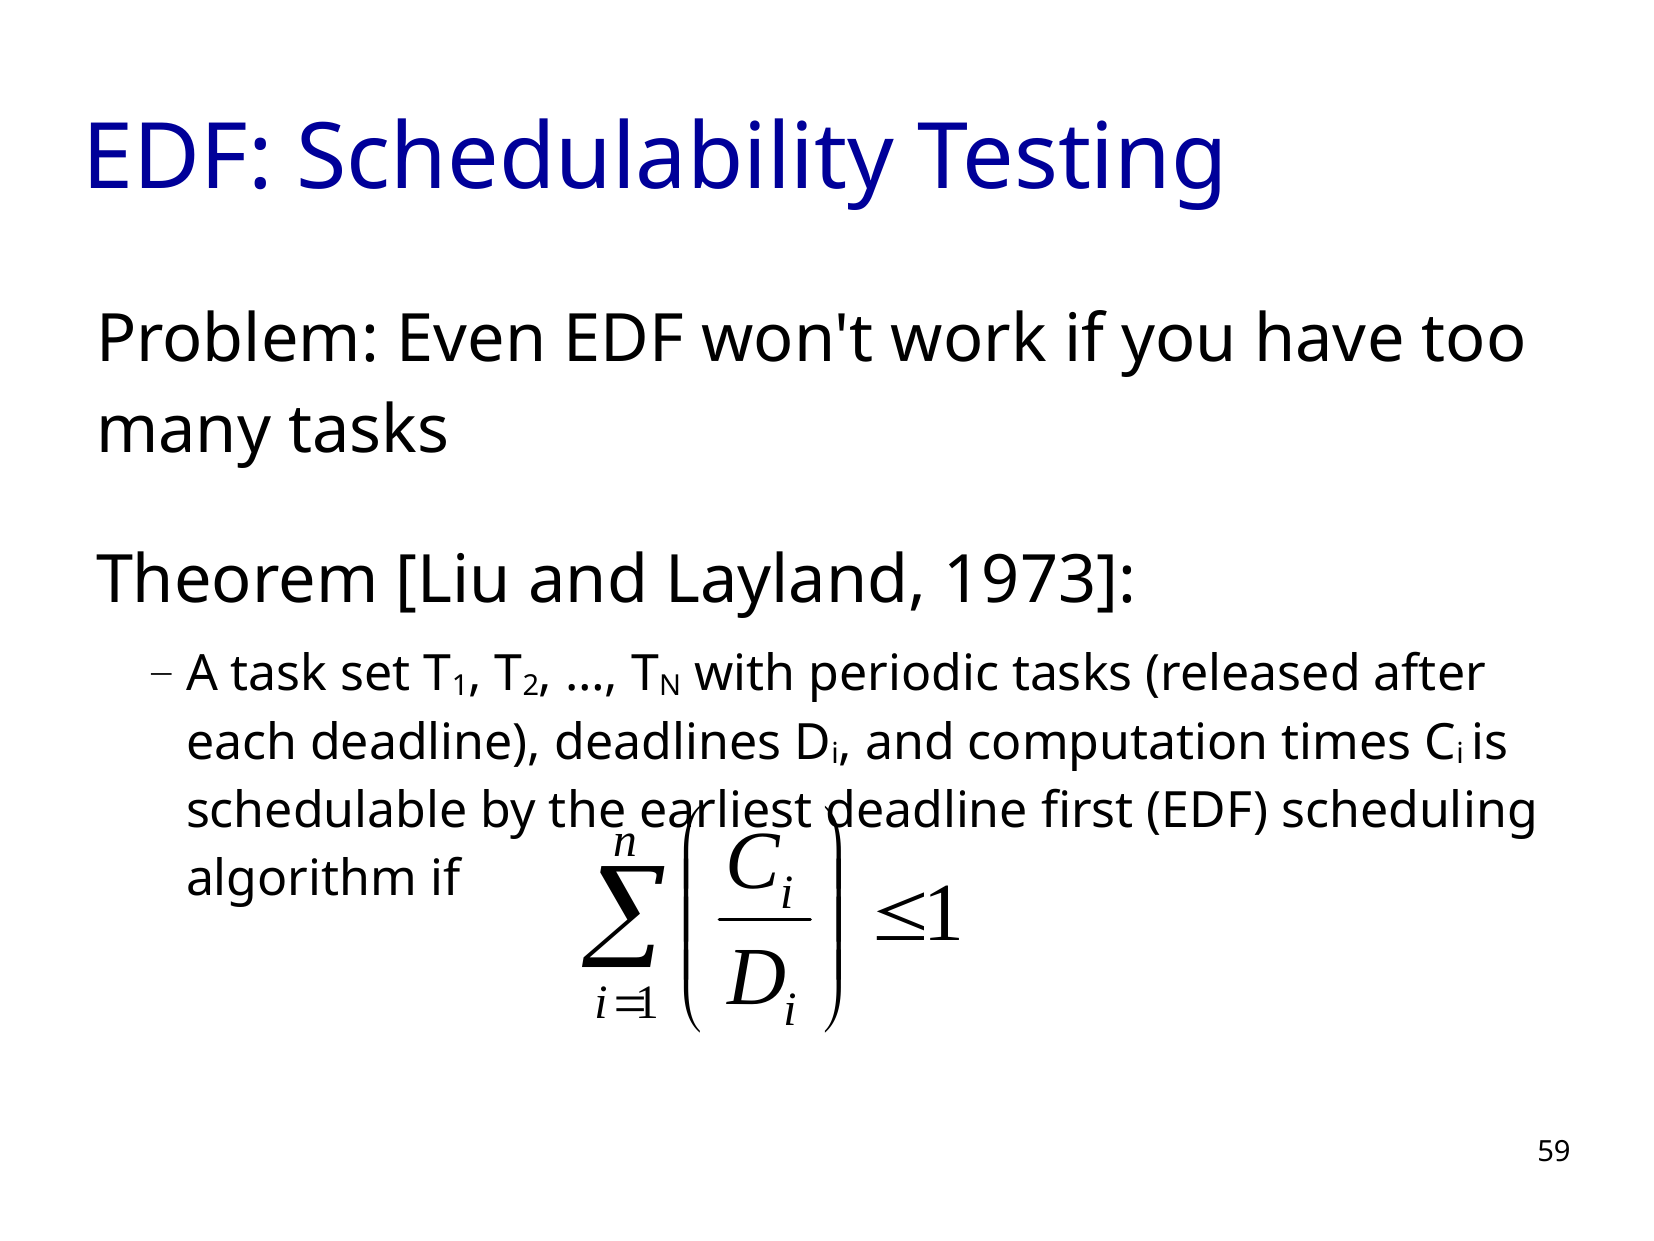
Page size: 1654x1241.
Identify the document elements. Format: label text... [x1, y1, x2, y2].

picture [570, 789, 971, 1051]
title EDF: Schedulability Testing [82, 49, 1571, 257]
list Problem: Even EDF won't work if you have too many tasks Theorem [Liu and Layland, 1973]: A task set T1, T2, …, TN with periodic tasks (released after each deadline), deadlines Di, and computation times Ci is schedulable by the earliest deadline first (EDF) scheduling algorithm if [60, 290, 1571, 1096]
